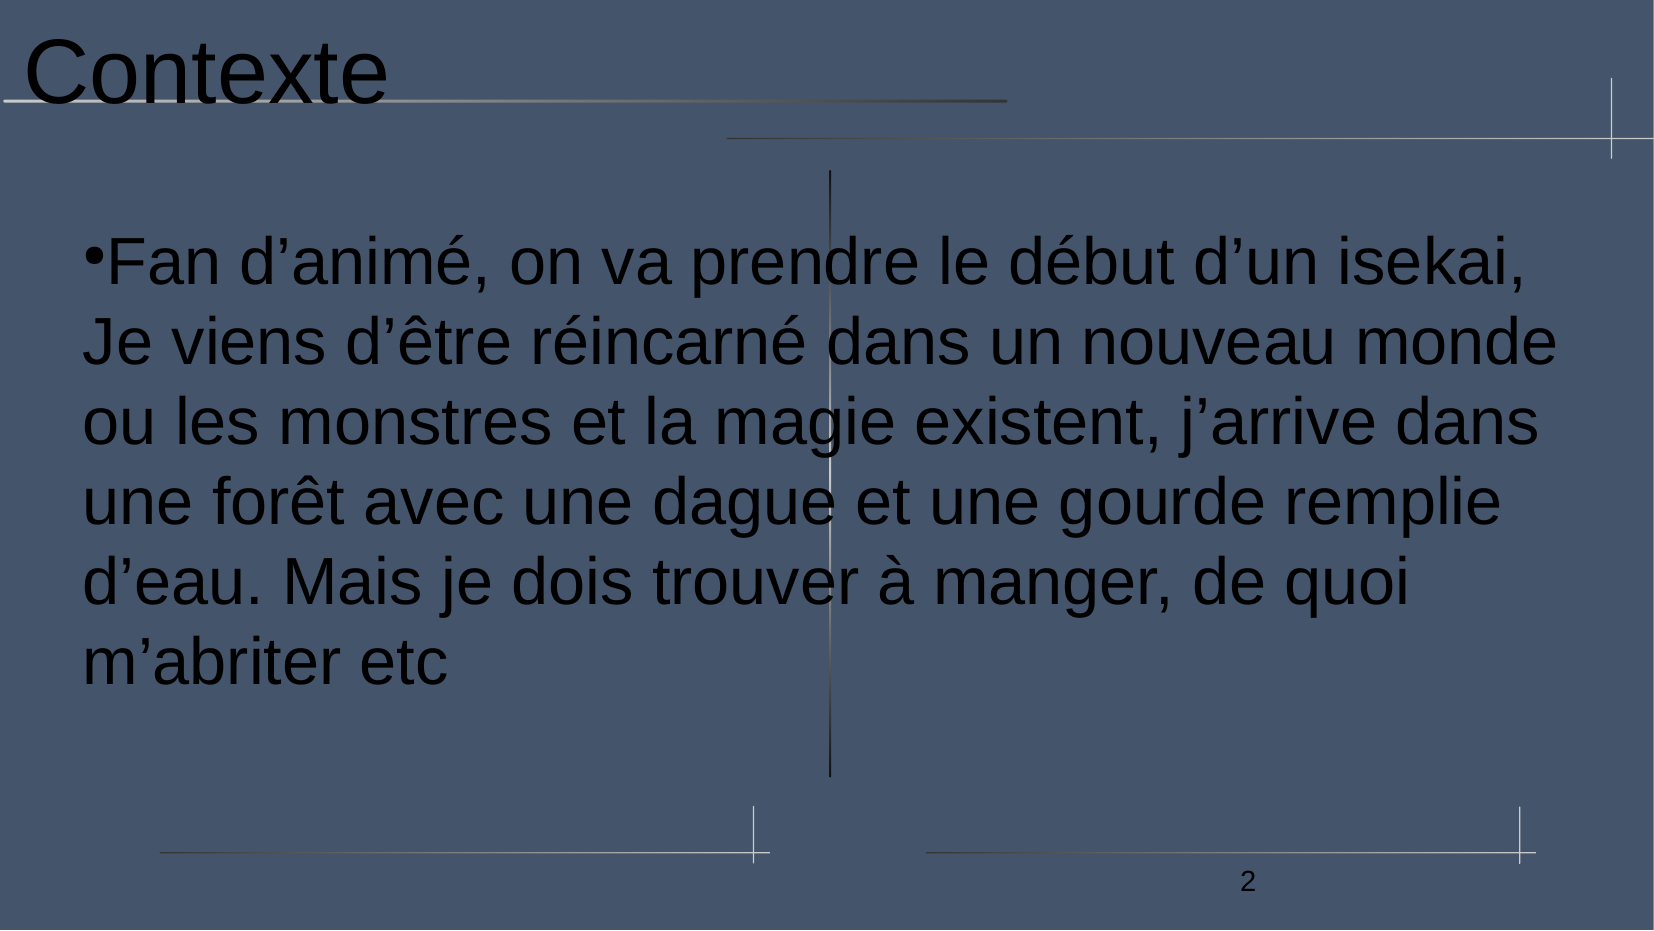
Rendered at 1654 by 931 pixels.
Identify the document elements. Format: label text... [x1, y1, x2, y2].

list Fan d’animé, on va prendre le début d’un isekai, Je viens d’être réincarné dans un nouveau monde ou les monstres et la magie existent, j’arrive dans une forêt avec une dague et une gourde remplie d’eau. Mais je dois trouver à manger, de quoi m’abriter etc [82, 217, 1571, 758]
text_box [1240, 862, 1506, 930]
title Contexte [23, 11, 1589, 119]
